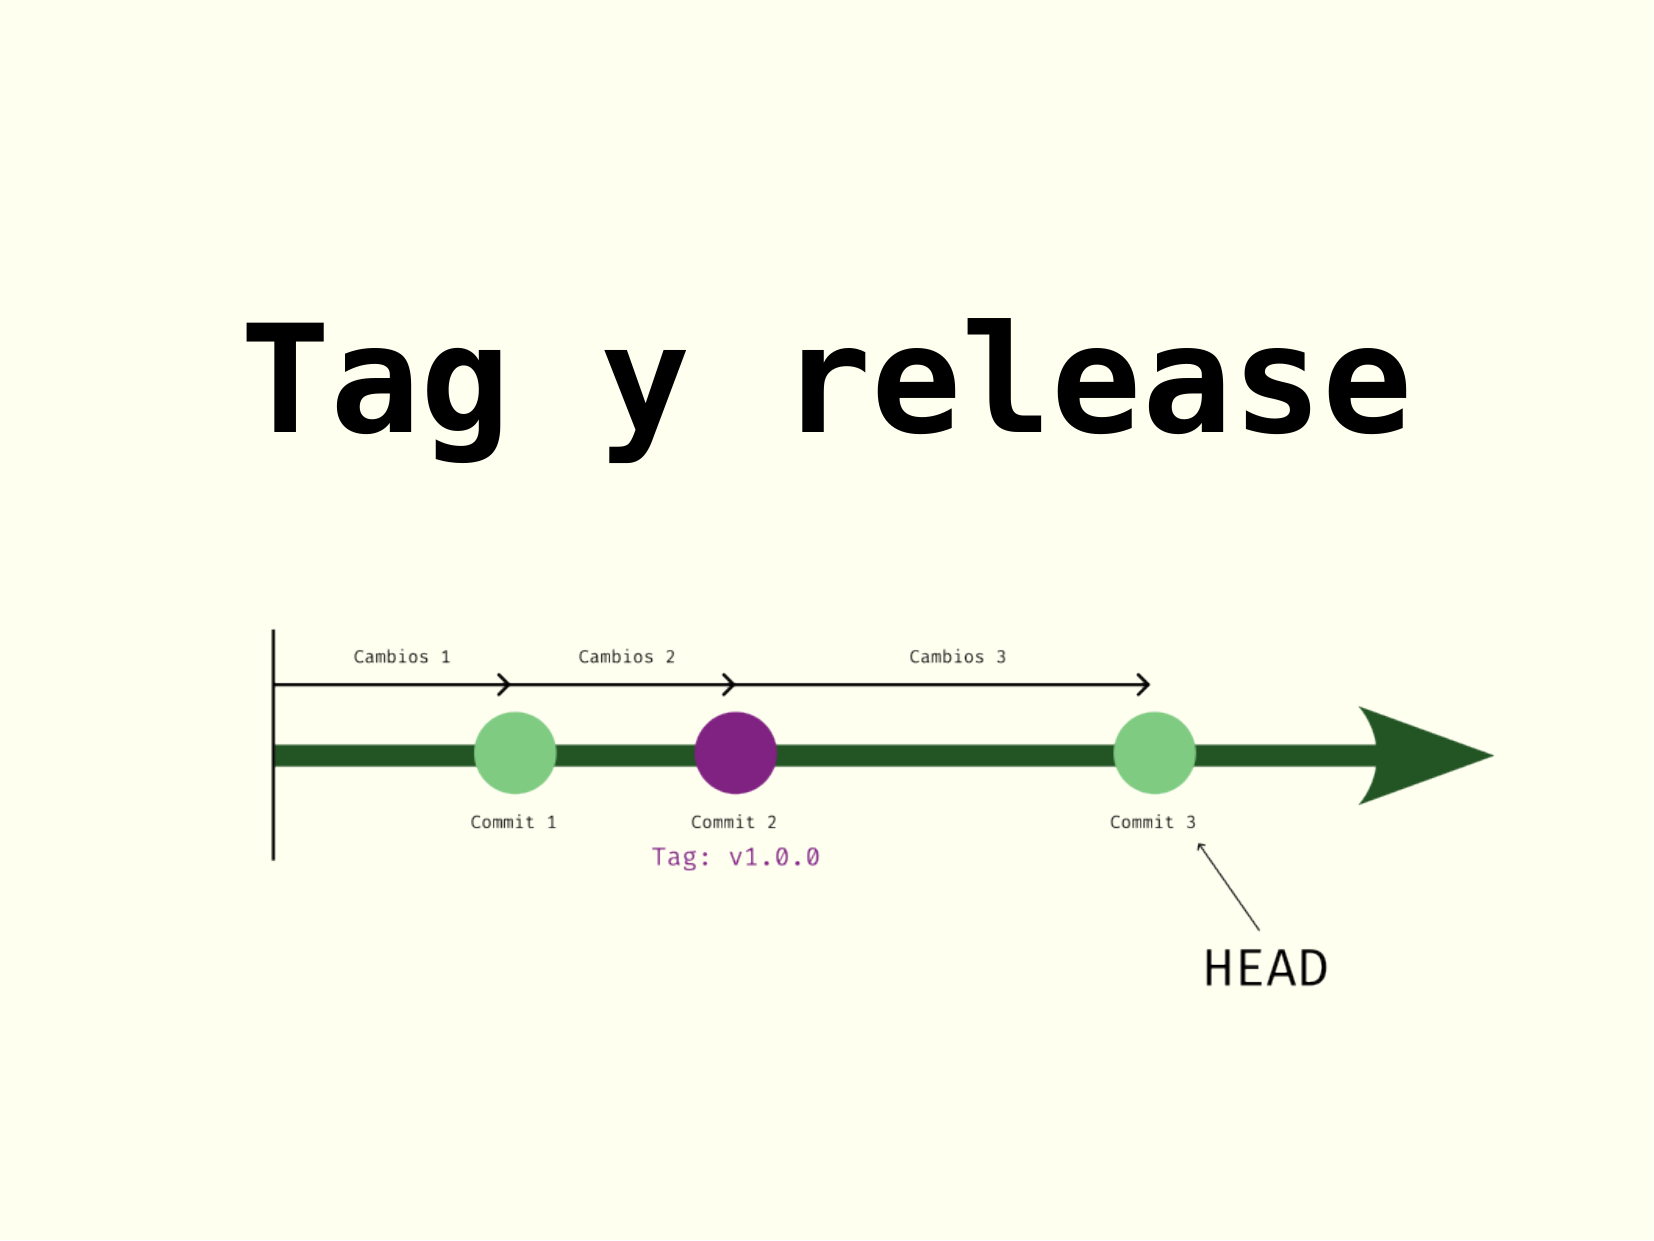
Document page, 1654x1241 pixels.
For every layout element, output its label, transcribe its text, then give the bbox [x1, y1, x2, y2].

subtitle Tag y release [82, 49, 1571, 713]
picture [265, 608, 1506, 1004]
